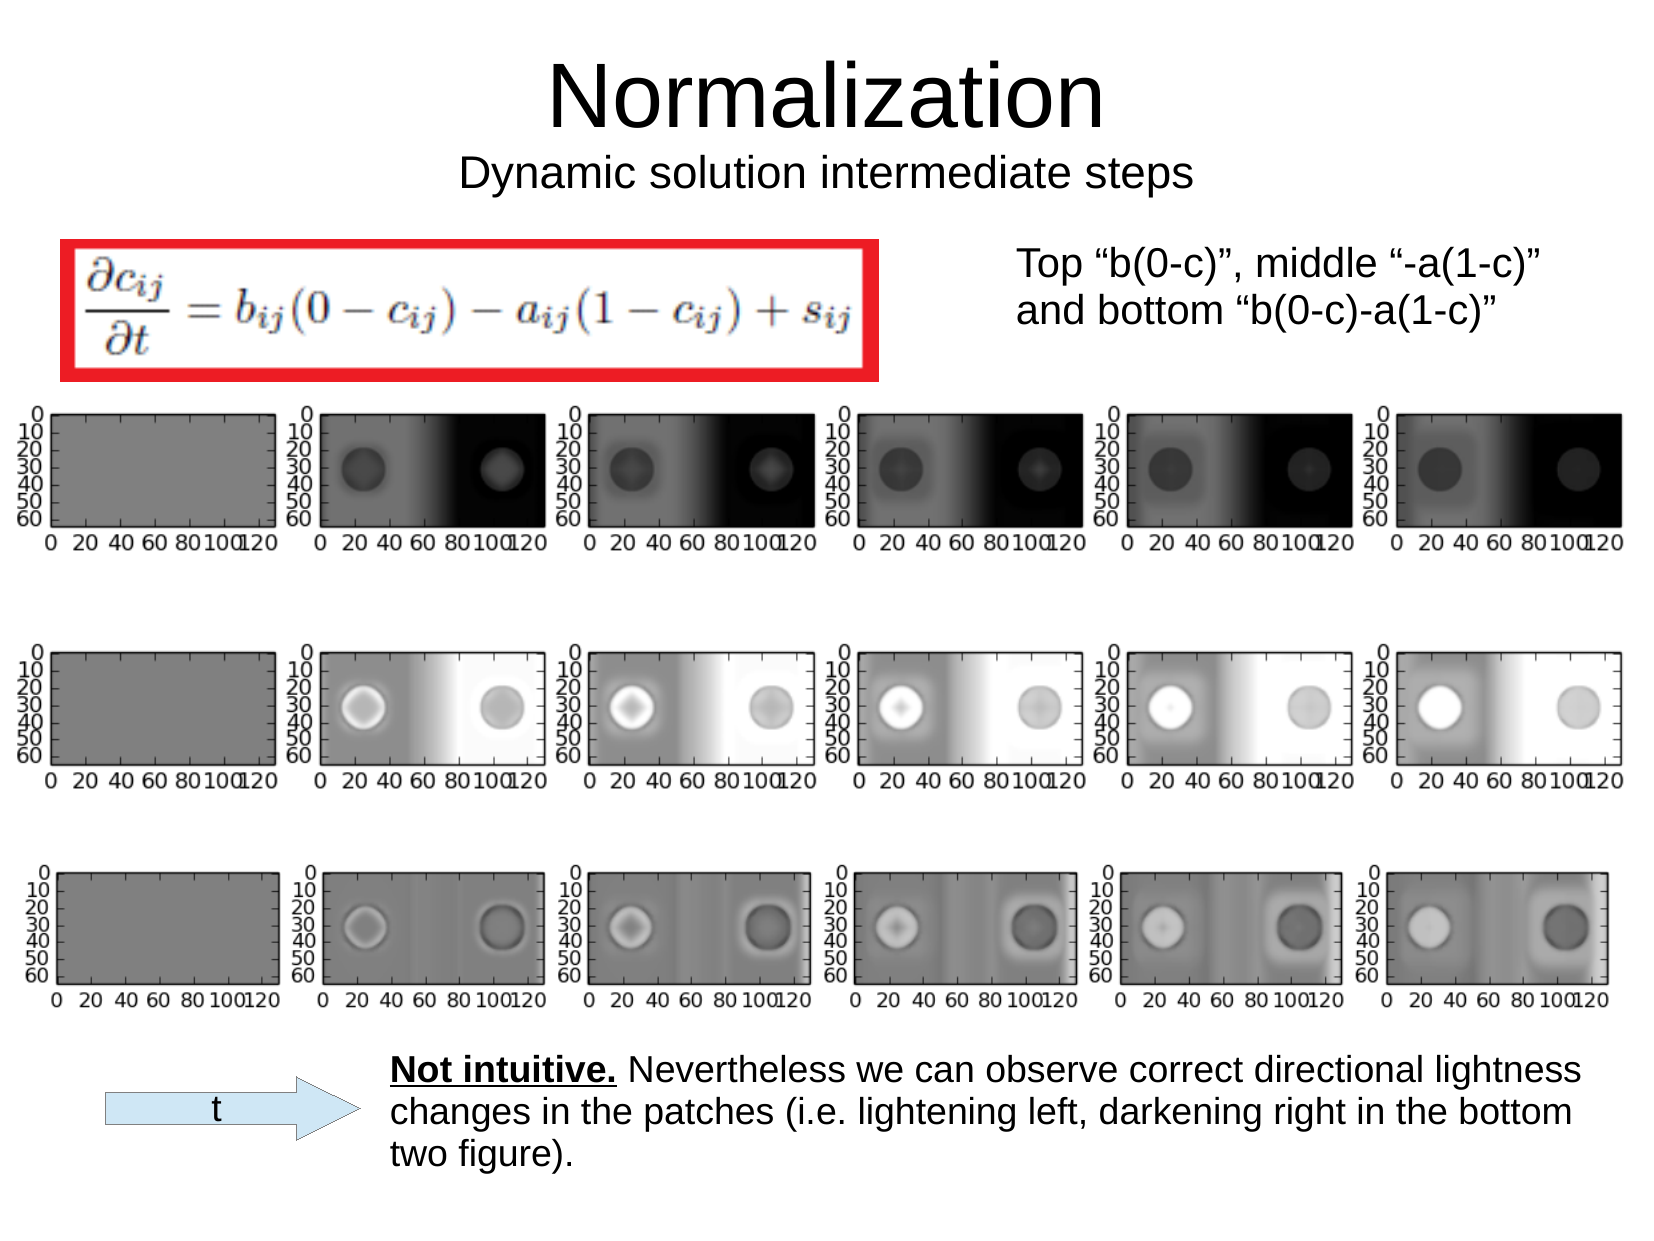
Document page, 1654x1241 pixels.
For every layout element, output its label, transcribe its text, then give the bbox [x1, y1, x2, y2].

picture [0, 386, 1654, 814]
picture [0, 839, 1654, 1042]
list Top “b(0-c)”, middle “-a(1-c)” and bottom “b(0-c)-a(1-c)” [945, 240, 1576, 386]
picture [60, 239, 879, 382]
text_box t [105, 1076, 361, 1141]
title Normalization Dynamic solution intermediate steps [82, 17, 1571, 226]
text_box Not intuitive. Nevertheless we can observe correct directional lightness changes in the patches (i.e. lightening left, darkening right in the bottom two figure). [375, 1041, 1609, 1186]
